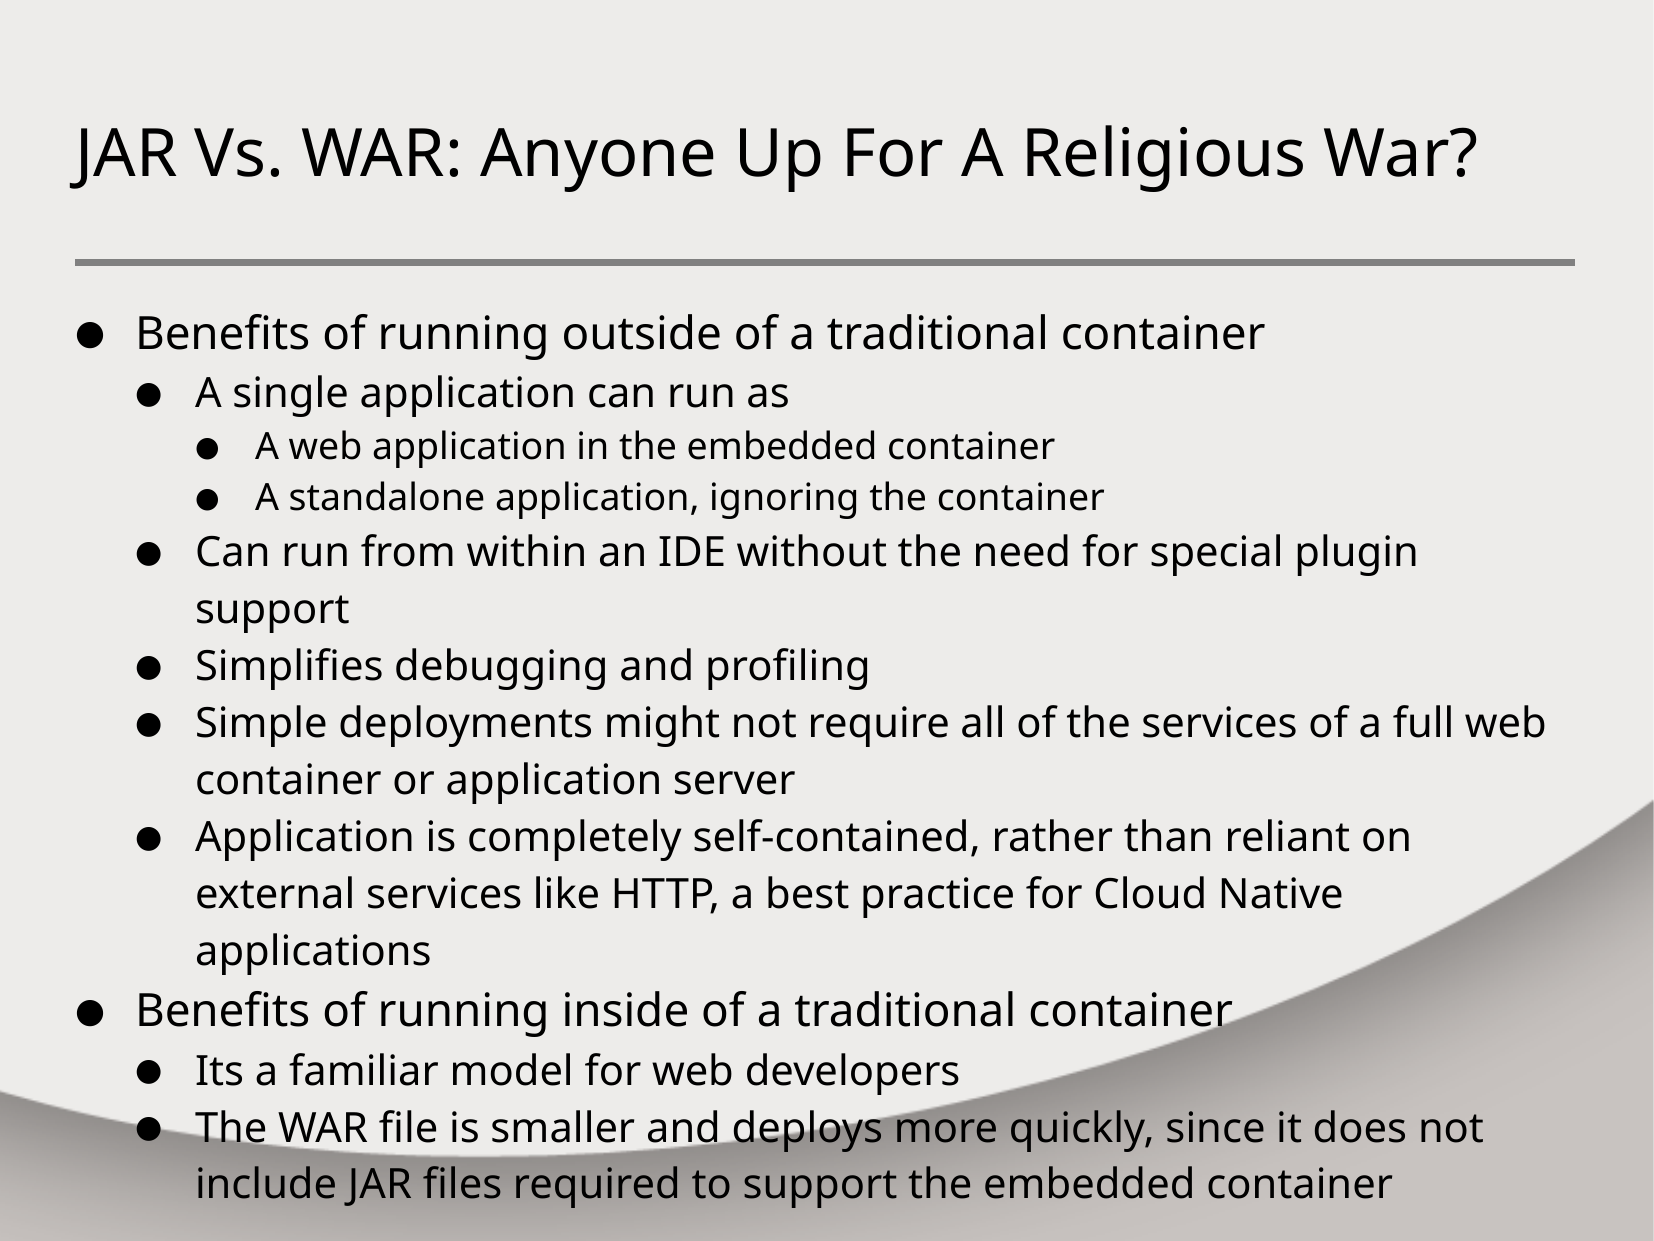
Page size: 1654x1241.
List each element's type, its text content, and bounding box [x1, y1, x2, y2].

list Benefits of running outside of a traditional container A single application can run as A web application in the embedded container A standalone application, ignoring the container Can run from within an IDE without the need for special plugin support Simplifies debugging and profiling Simple deployments might not require all of the services of a full web container or application server Application is completely self-contained, rather than reliant on external services like HTTP, a best practice for Cloud Native applications Benefits of running inside of a traditional container Its a familiar model for web developers The WAR file is smaller and deploys more quickly, since it does not include JAR files required to support the embedded container [75, 300, 1576, 1163]
picture [0, 0, 1654, 1241]
title JAR Vs. WAR: Anyone Up For A Religious War? [75, 75, 1576, 226]
